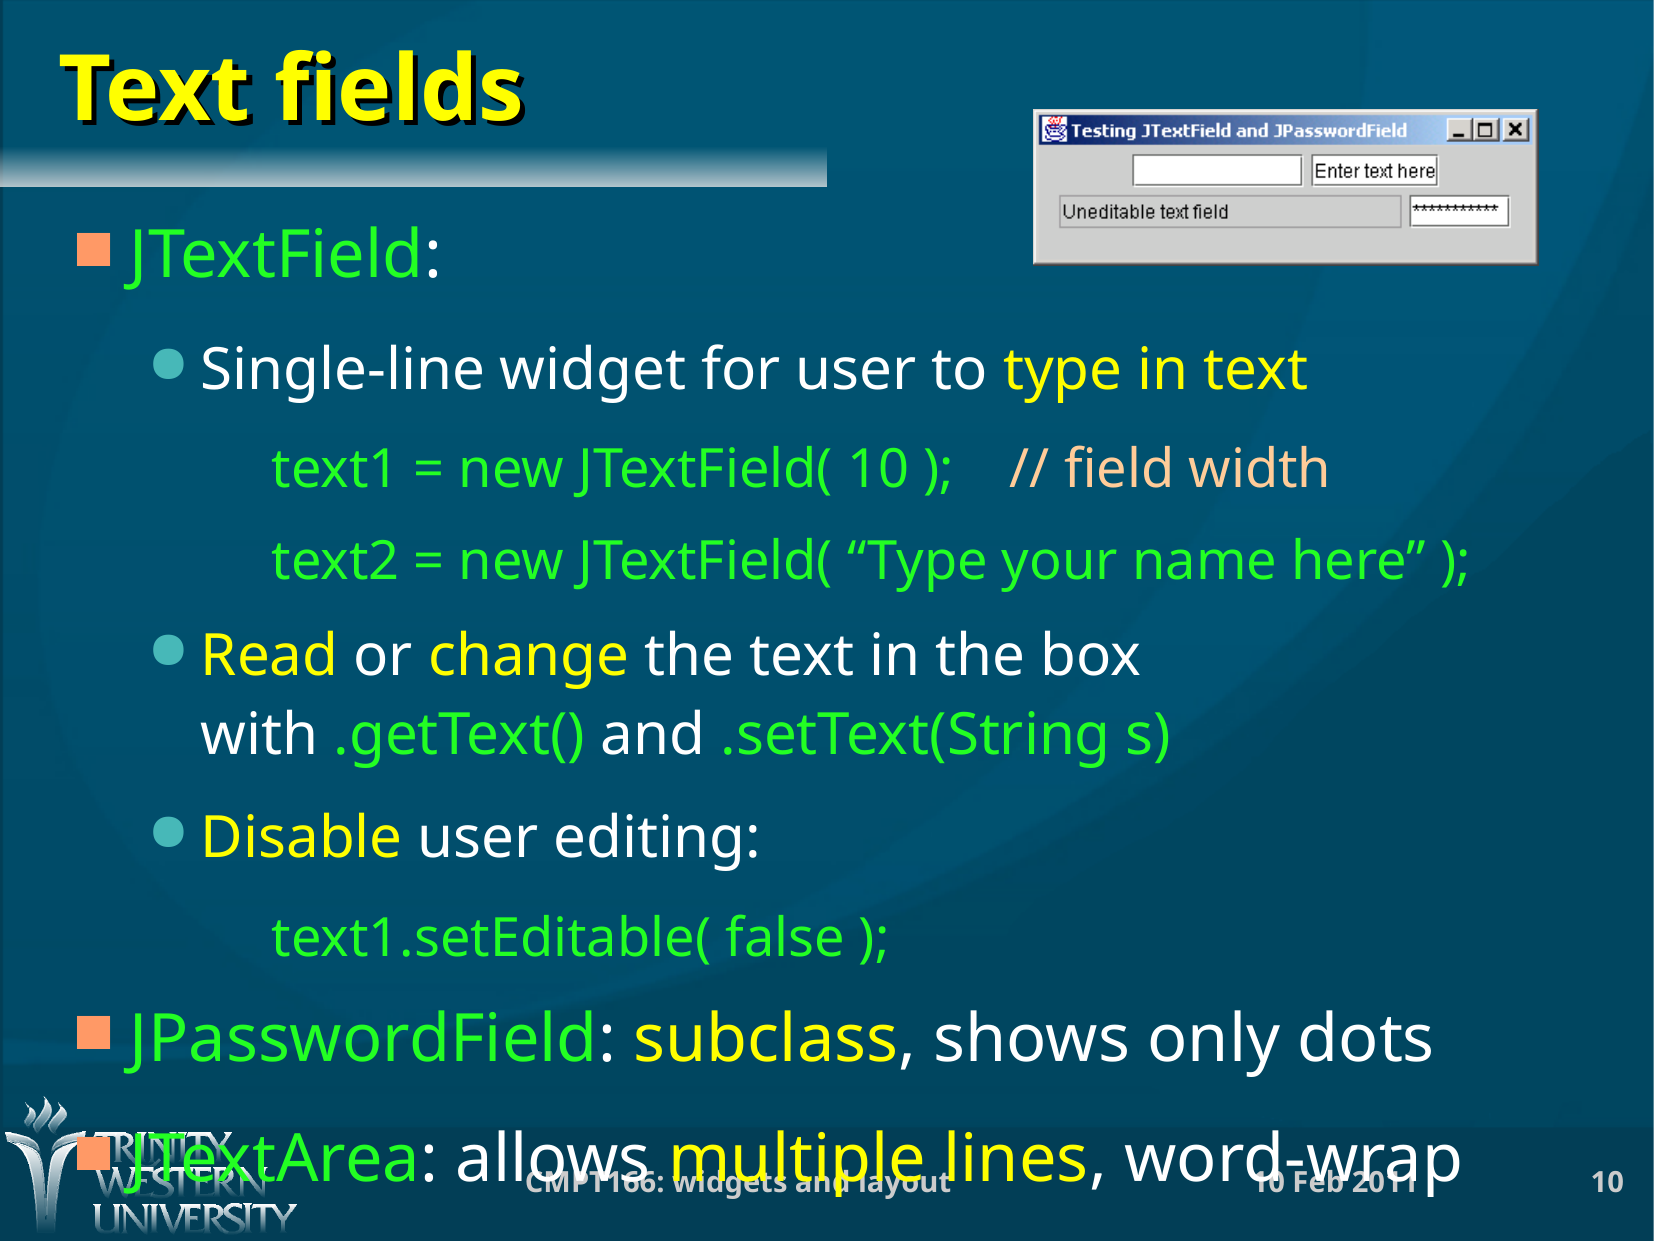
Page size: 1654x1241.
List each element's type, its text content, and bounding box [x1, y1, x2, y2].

title Text fields [59, 19, 1595, 148]
picture [1034, 110, 1538, 265]
picture [38, 1227, 54, 1232]
list Event classes are in package java.awt.event e.g., the ActionListener interface uses the actionPerformed() method on an ActionEvent object [0, 154, 827, 158]
list JTextField: Single-line widget for user to type in text text1 = new JTextField( 10 ); // field width text2 = new JTextField( “Type your name here” ); Read or change the text in the box with .getText() and .setText(String s) Disable user editing: text1.setEditable( false ); JPasswordField: subclass, shows only dots JTextArea: allows multiple lines, word-wrap [59, 206, 1625, 1084]
